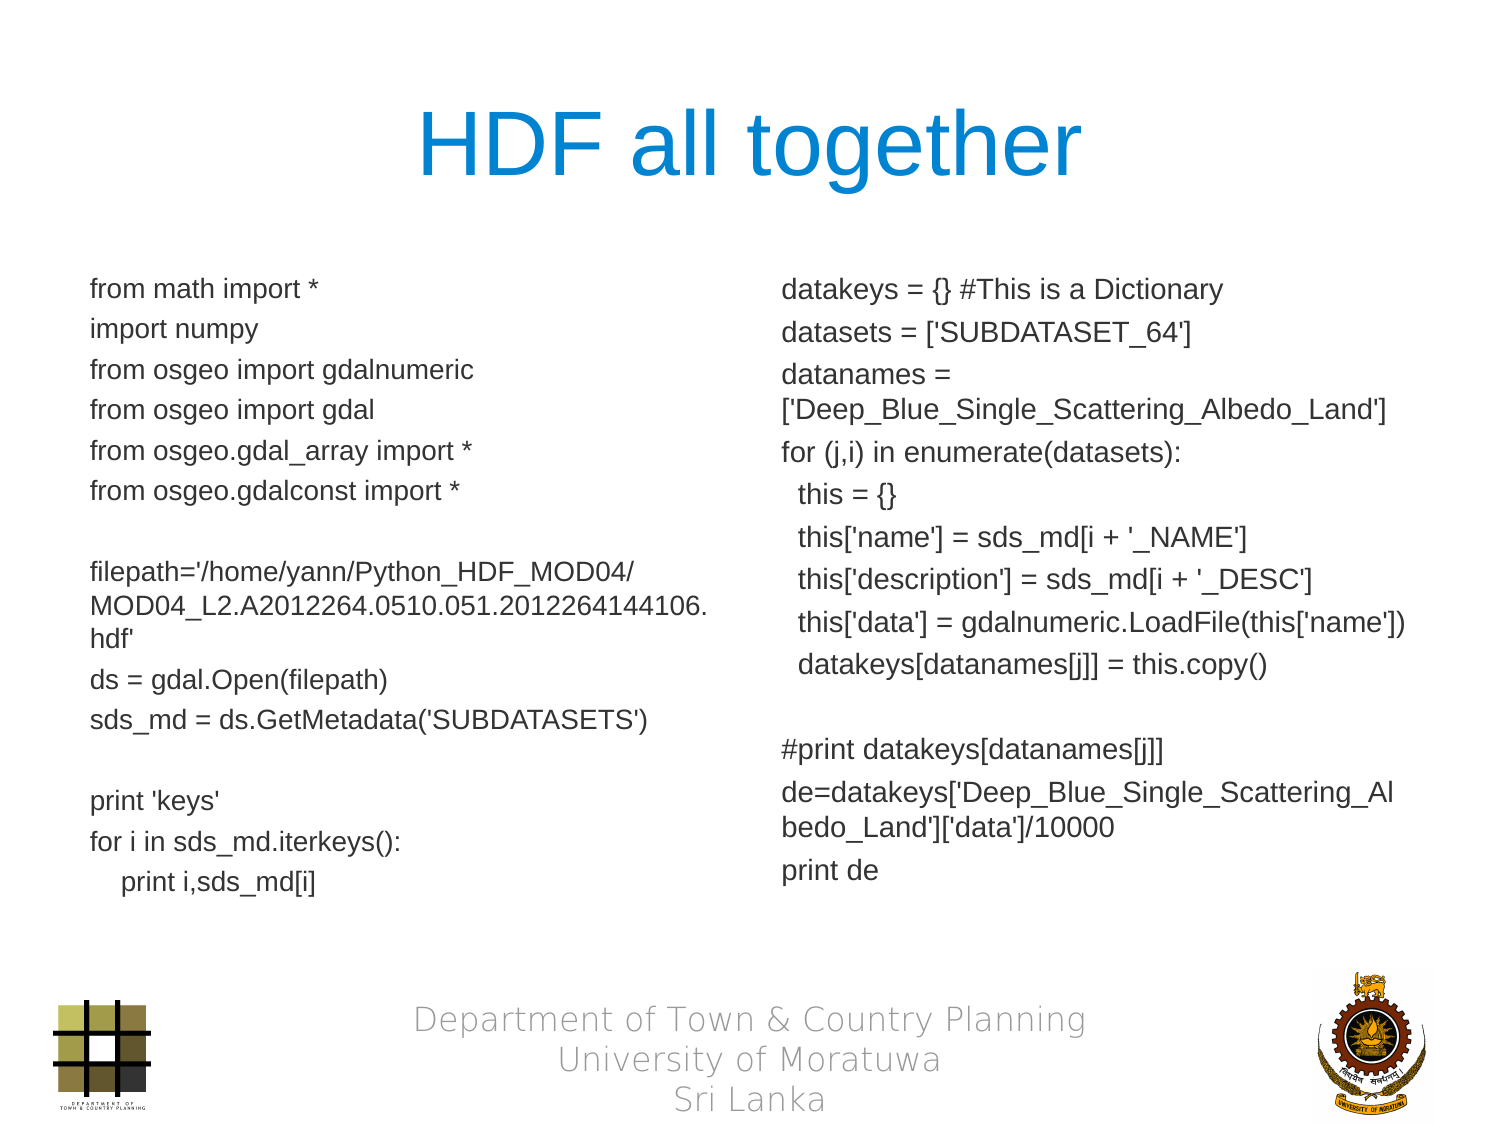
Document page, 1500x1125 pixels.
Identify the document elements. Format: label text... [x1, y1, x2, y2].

list from math import * import numpy from osgeo import gdalnumeric from osgeo import gdal from osgeo.gdal_array import * from osgeo.gdalconst import * filepath='/home/yann/Python_HDF_MOD04/MOD04_L2.A2012264.0510.051.2012264144106.hdf' ds = gdal.Open(filepath) sds_md = ds.GetMetadata('SUBDATASETS') print 'keys' for i in sds_md.iterkeys(): print i,sds_md[i] [75, 262, 734, 916]
picture [1312, 966, 1435, 1125]
list datakeys = {} #This is a Dictionary datasets = ['SUBDATASET_64'] datanames = ['Deep_Blue_Single_Scattering_Albedo_Land'] for (j,i) in enumerate(datasets): this = {} this['name'] = sds_md[i + '_NAME'] this['description'] = sds_md[i + '_DESC'] this['data'] = gdalnumeric.LoadFile(this['name']) datakeys[datanames[j]] = this.copy() #print datakeys[datanames[j]] de=datakeys['Deep_Blue_Single_Scattering_Albedo_Land']['data']/10000 print de [766, 262, 1426, 916]
title HDF all together [75, 45, 1426, 233]
picture [53, 1000, 151, 1110]
